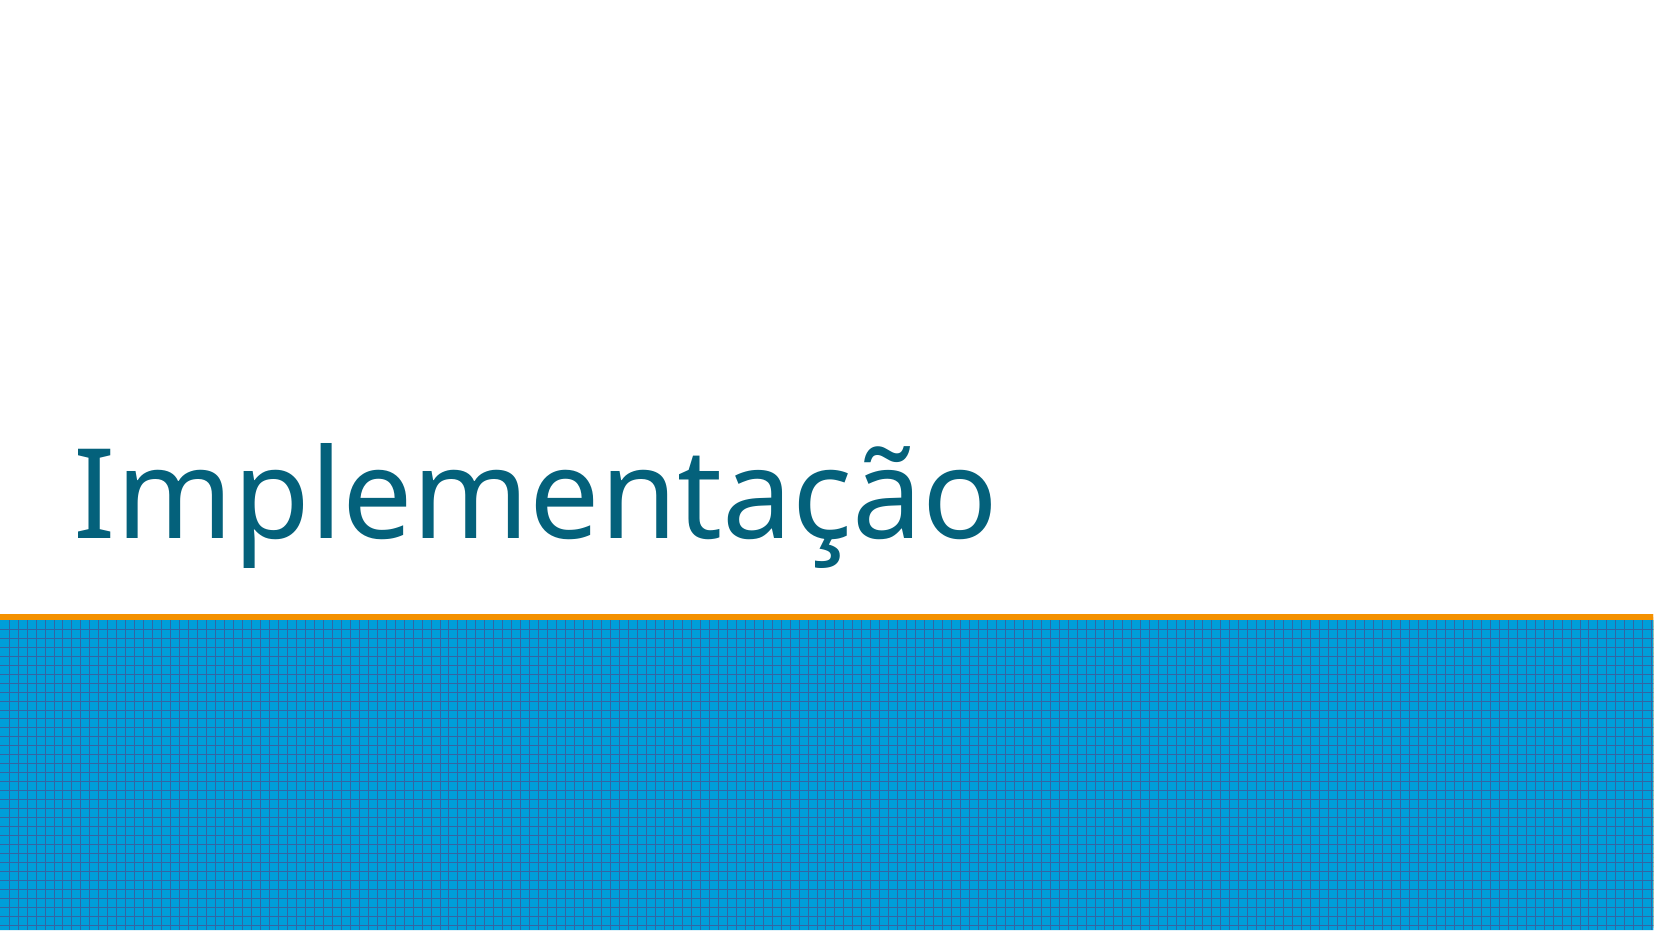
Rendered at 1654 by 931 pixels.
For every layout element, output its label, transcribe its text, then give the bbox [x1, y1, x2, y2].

title Implementação [73, 44, 1551, 576]
subtitle [59, 649, 1565, 857]
